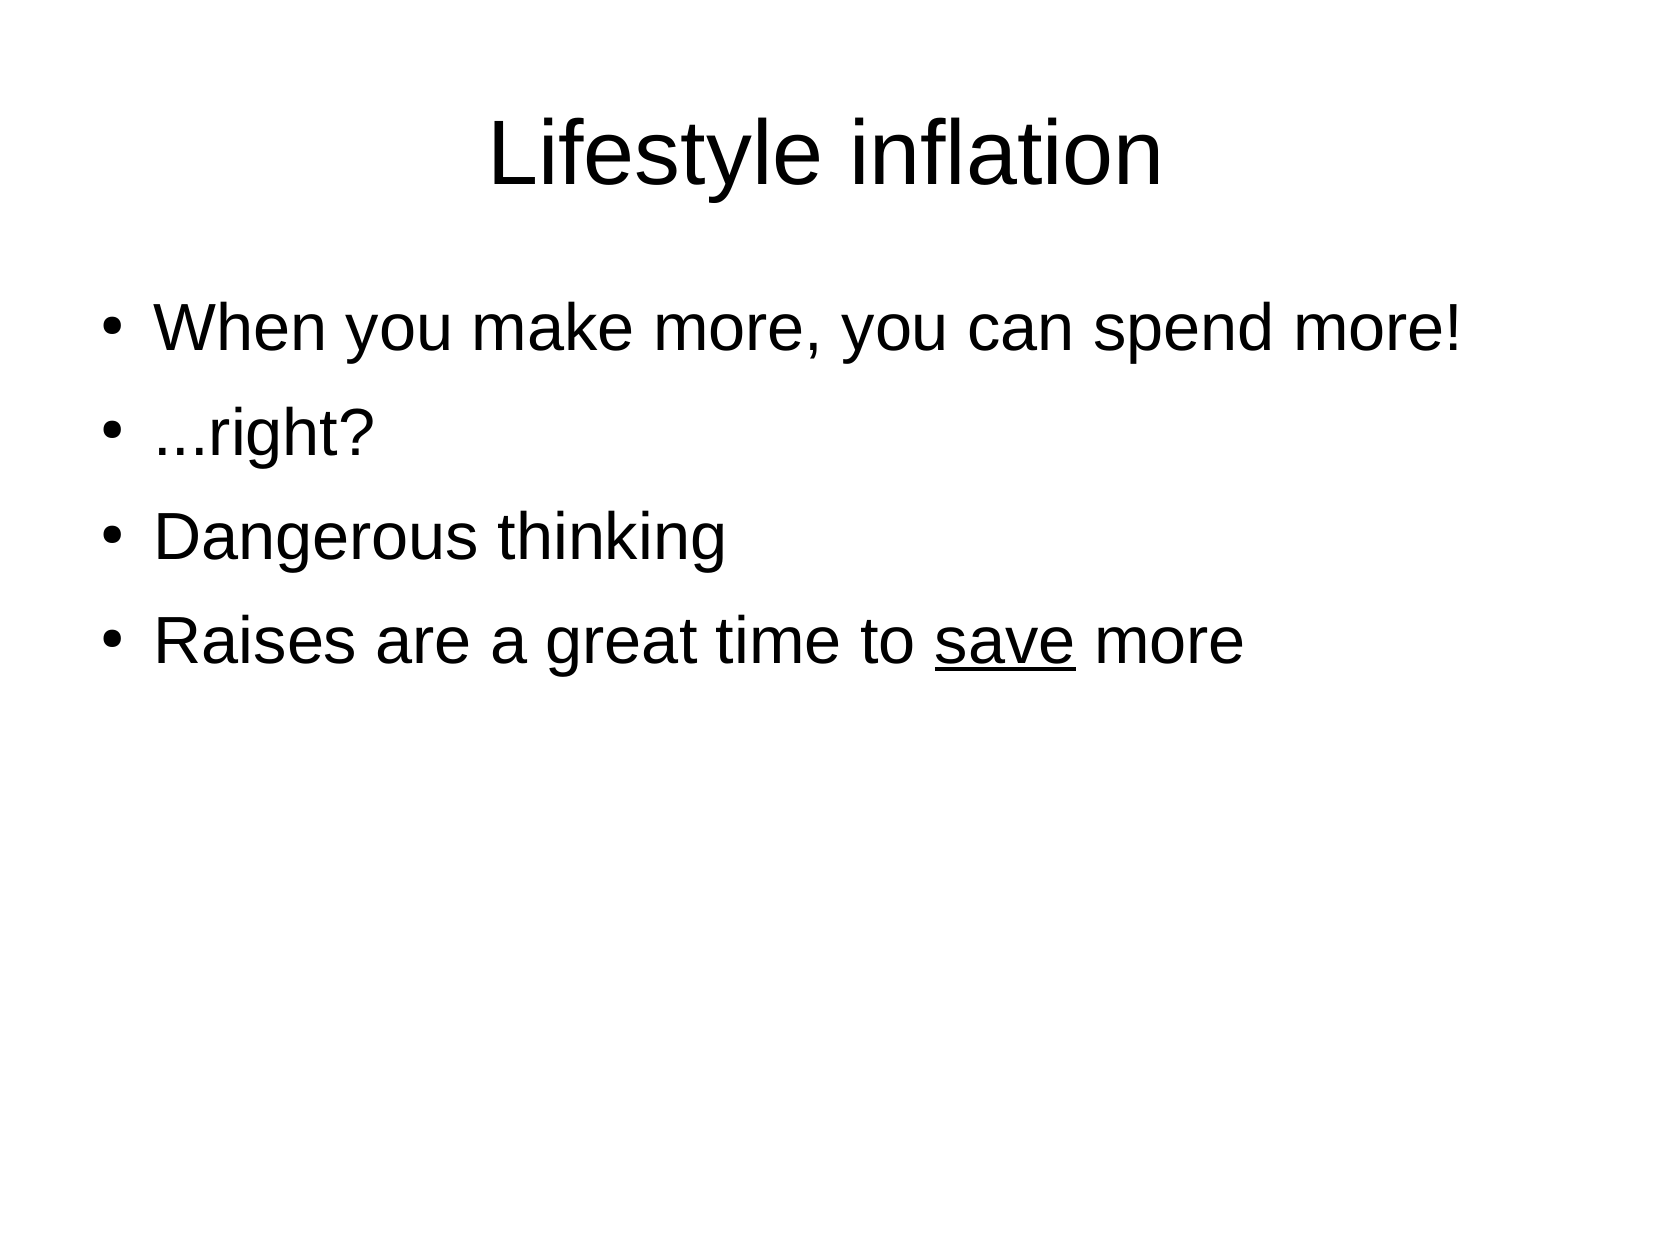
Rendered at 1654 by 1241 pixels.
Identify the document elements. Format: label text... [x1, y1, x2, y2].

list When you make more, you can spend more! ...right? Dangerous thinking Raises are a great time to save more [82, 290, 1571, 1010]
title Lifestyle inflation [82, 49, 1571, 257]
